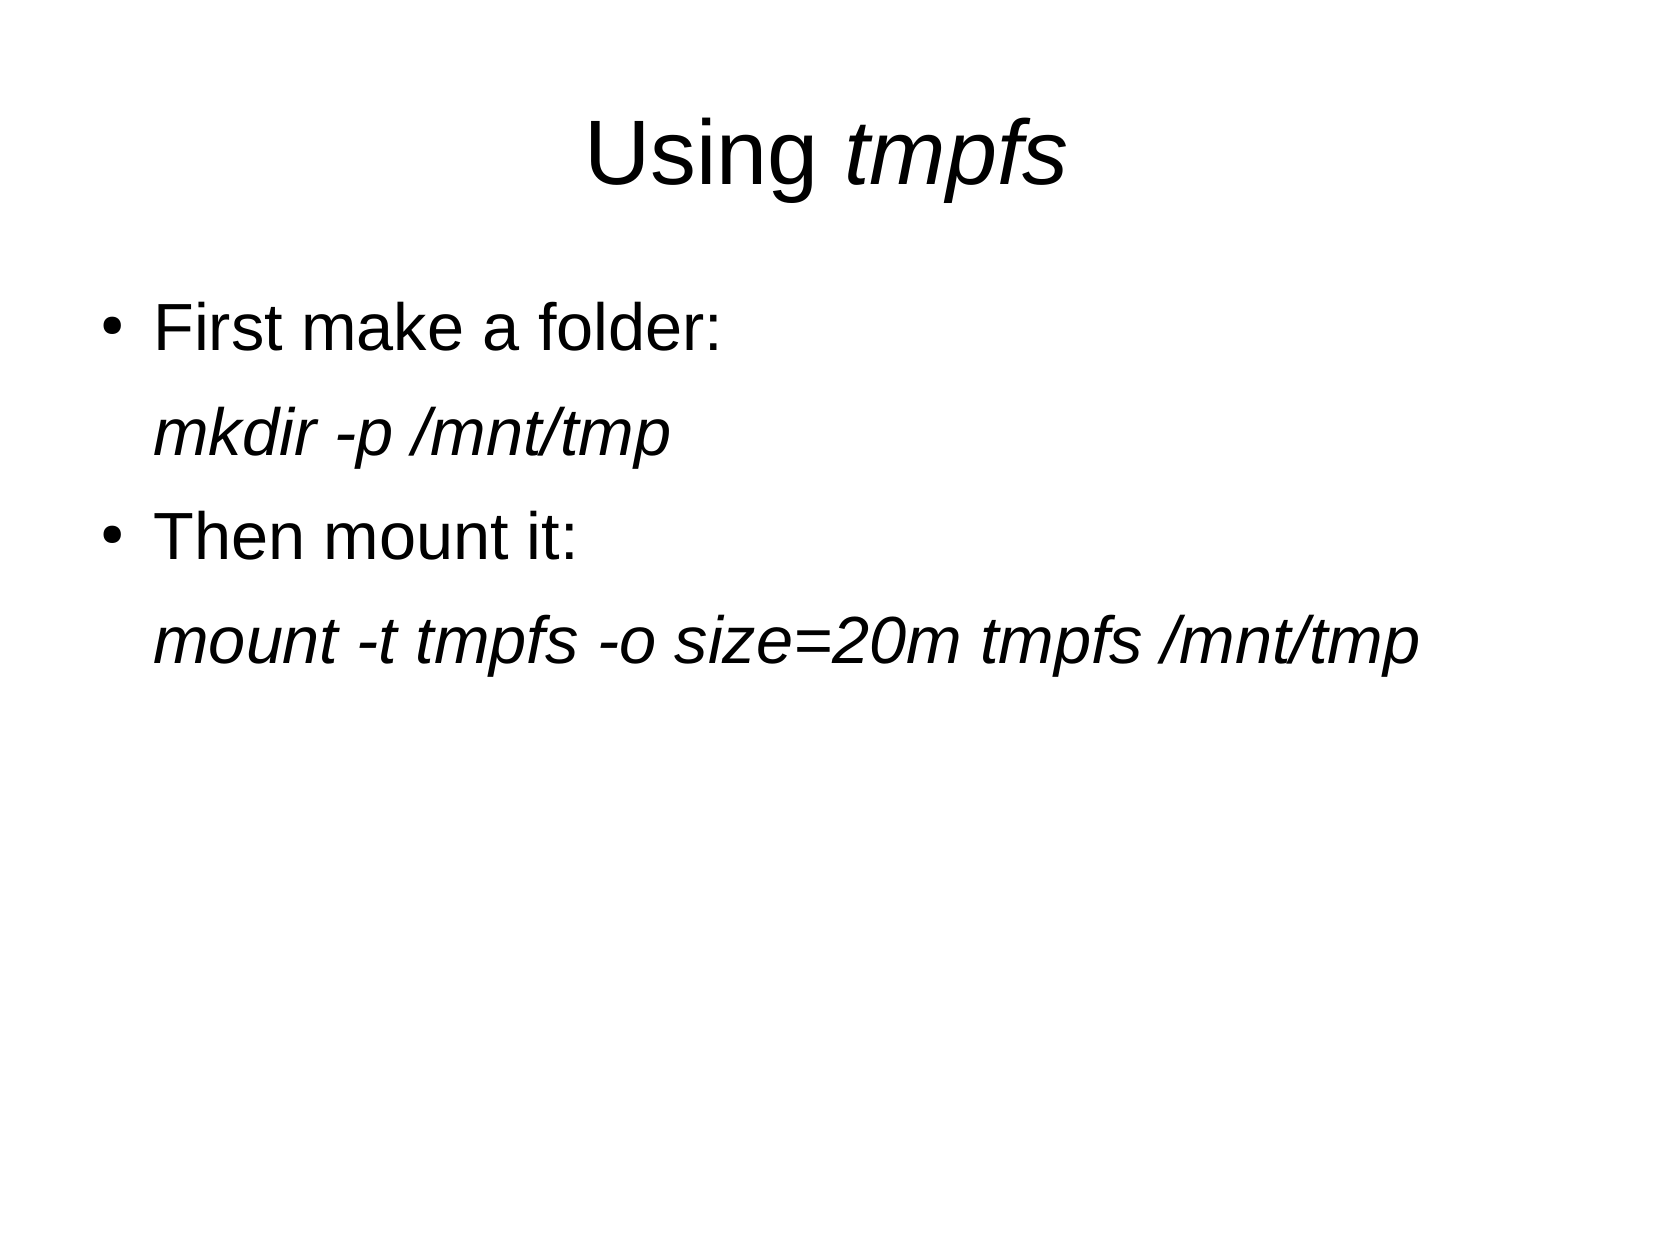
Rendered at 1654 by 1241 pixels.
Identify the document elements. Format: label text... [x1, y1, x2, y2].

title Using tmpfs [82, 49, 1571, 257]
list First make a folder: mkdir -p /mnt/tmp Then mount it: mount -t tmpfs -o size=20m tmpfs /mnt/tmp [82, 290, 1538, 1010]
